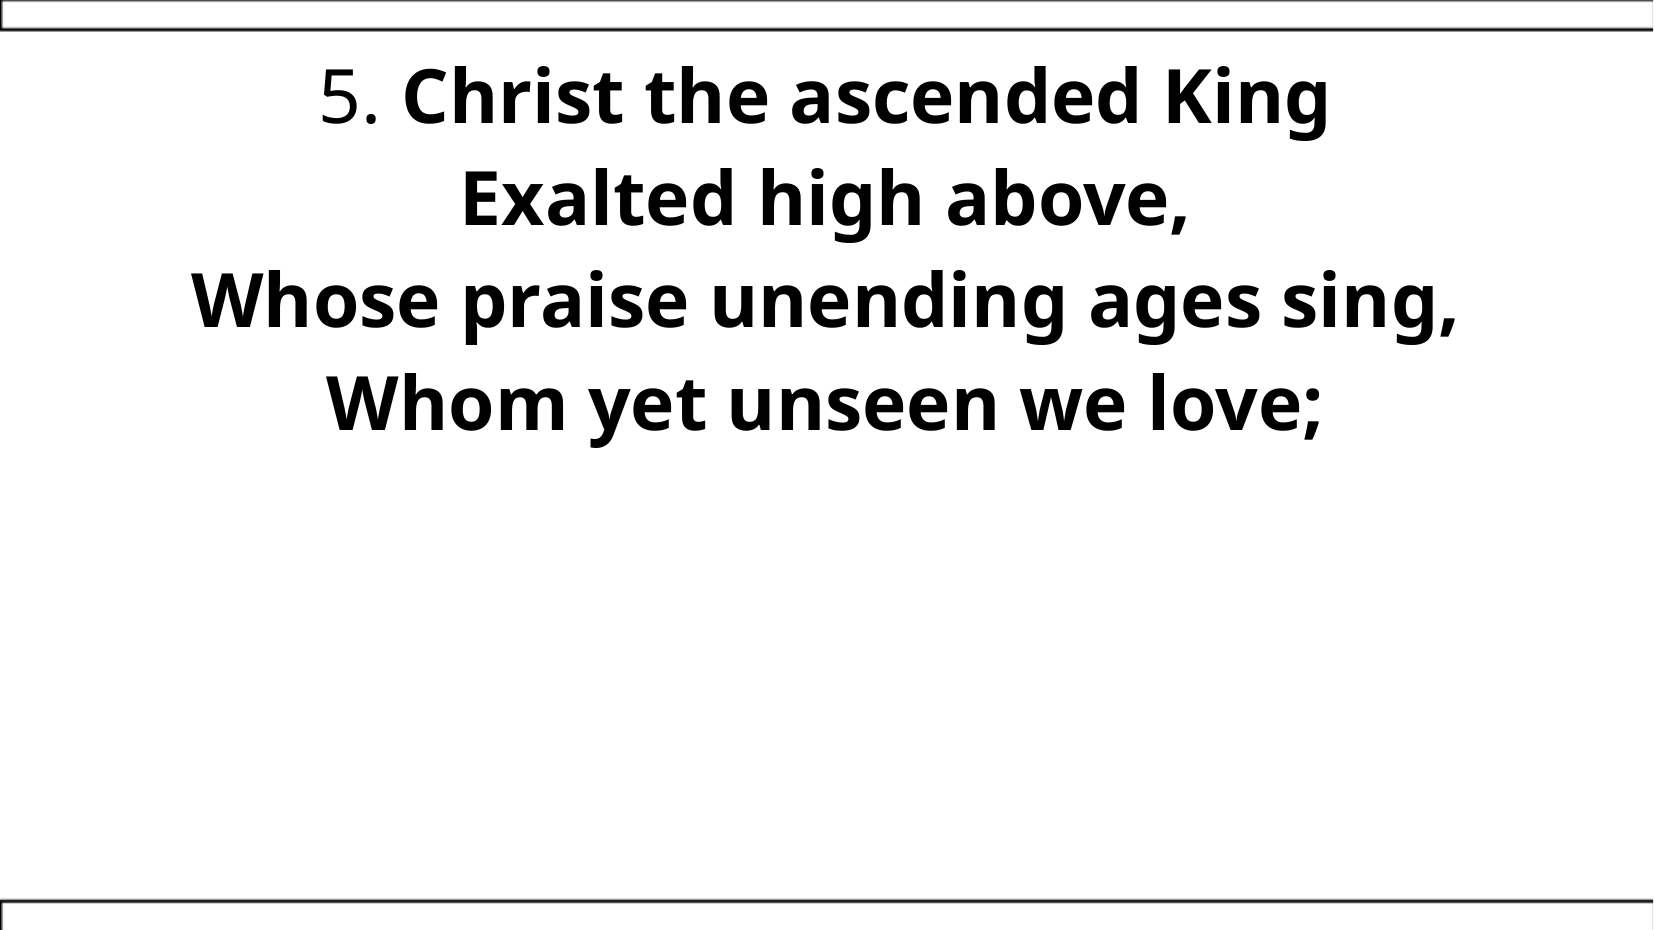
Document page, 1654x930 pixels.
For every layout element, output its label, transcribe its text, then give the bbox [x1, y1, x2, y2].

picture [0, 0, 1654, 930]
text_box [254, 44, 652, 116]
text_box 5. Christ the ascended King Exalted high above, Whose praise unending ages sing, Whom yet unseen we love; [91, 35, 1561, 450]
